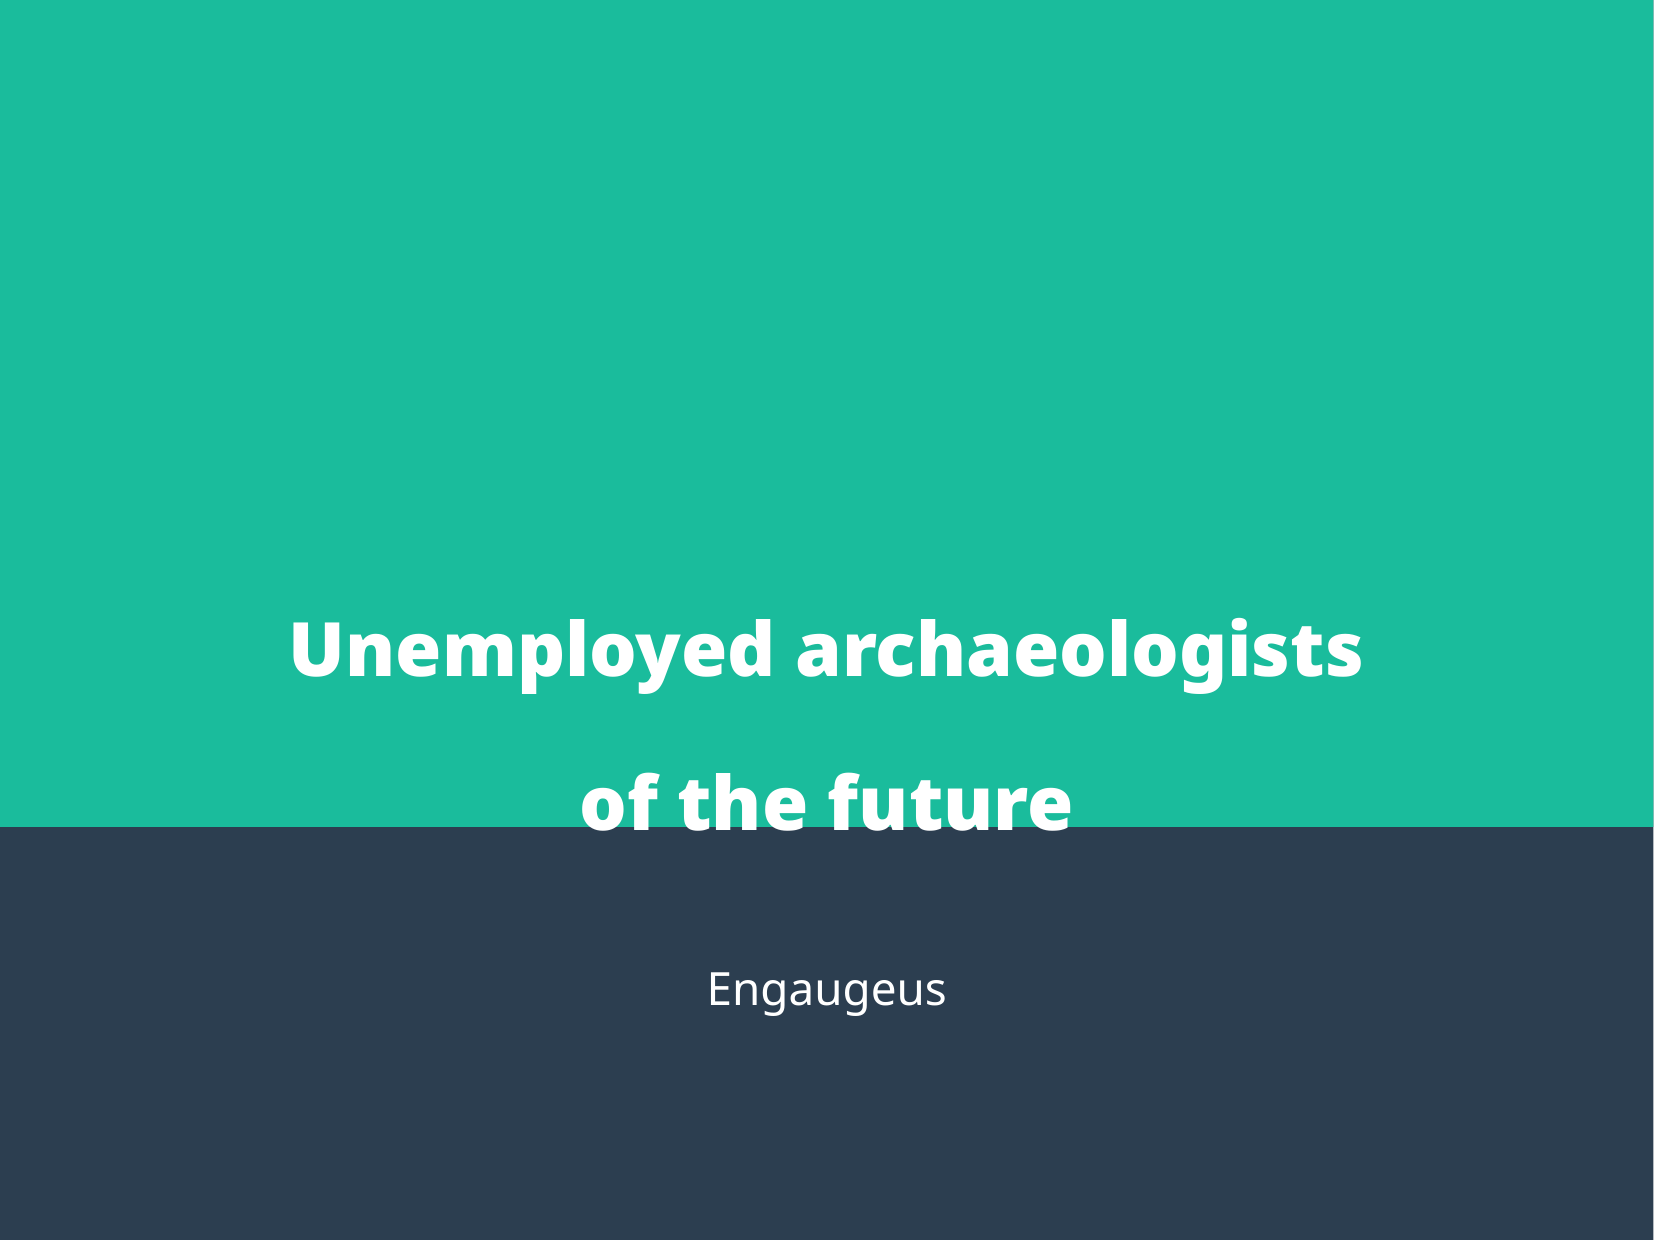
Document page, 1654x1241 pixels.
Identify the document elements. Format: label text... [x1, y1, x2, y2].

subtitle Engaugeus [59, 856, 1595, 1182]
title Unemployed archaeologists of the future [59, 589, 1595, 808]
